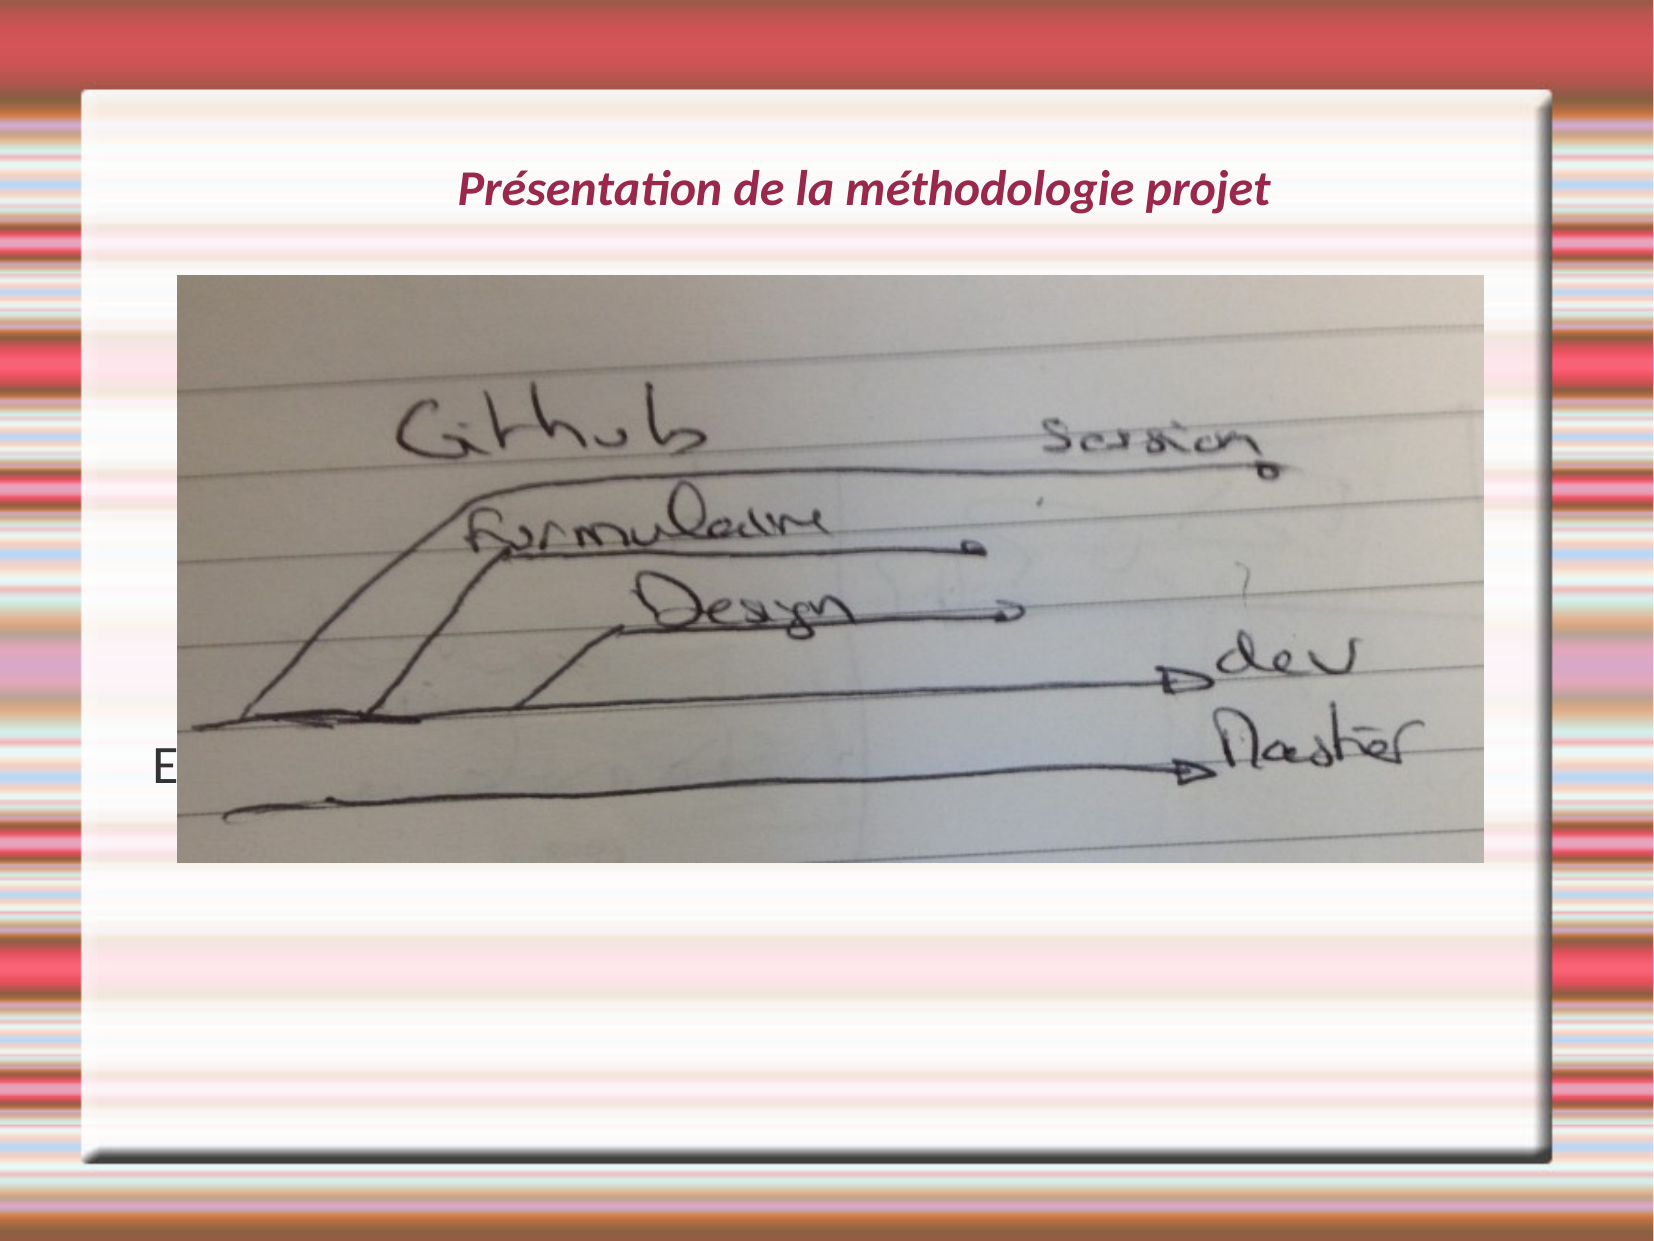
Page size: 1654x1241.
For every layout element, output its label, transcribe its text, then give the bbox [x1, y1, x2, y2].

title Présentation de la méthodologie projet [88, 114, 1534, 322]
list Et une branche Release [152, 220, 1534, 1003]
picture [0, 0, 1654, 1241]
